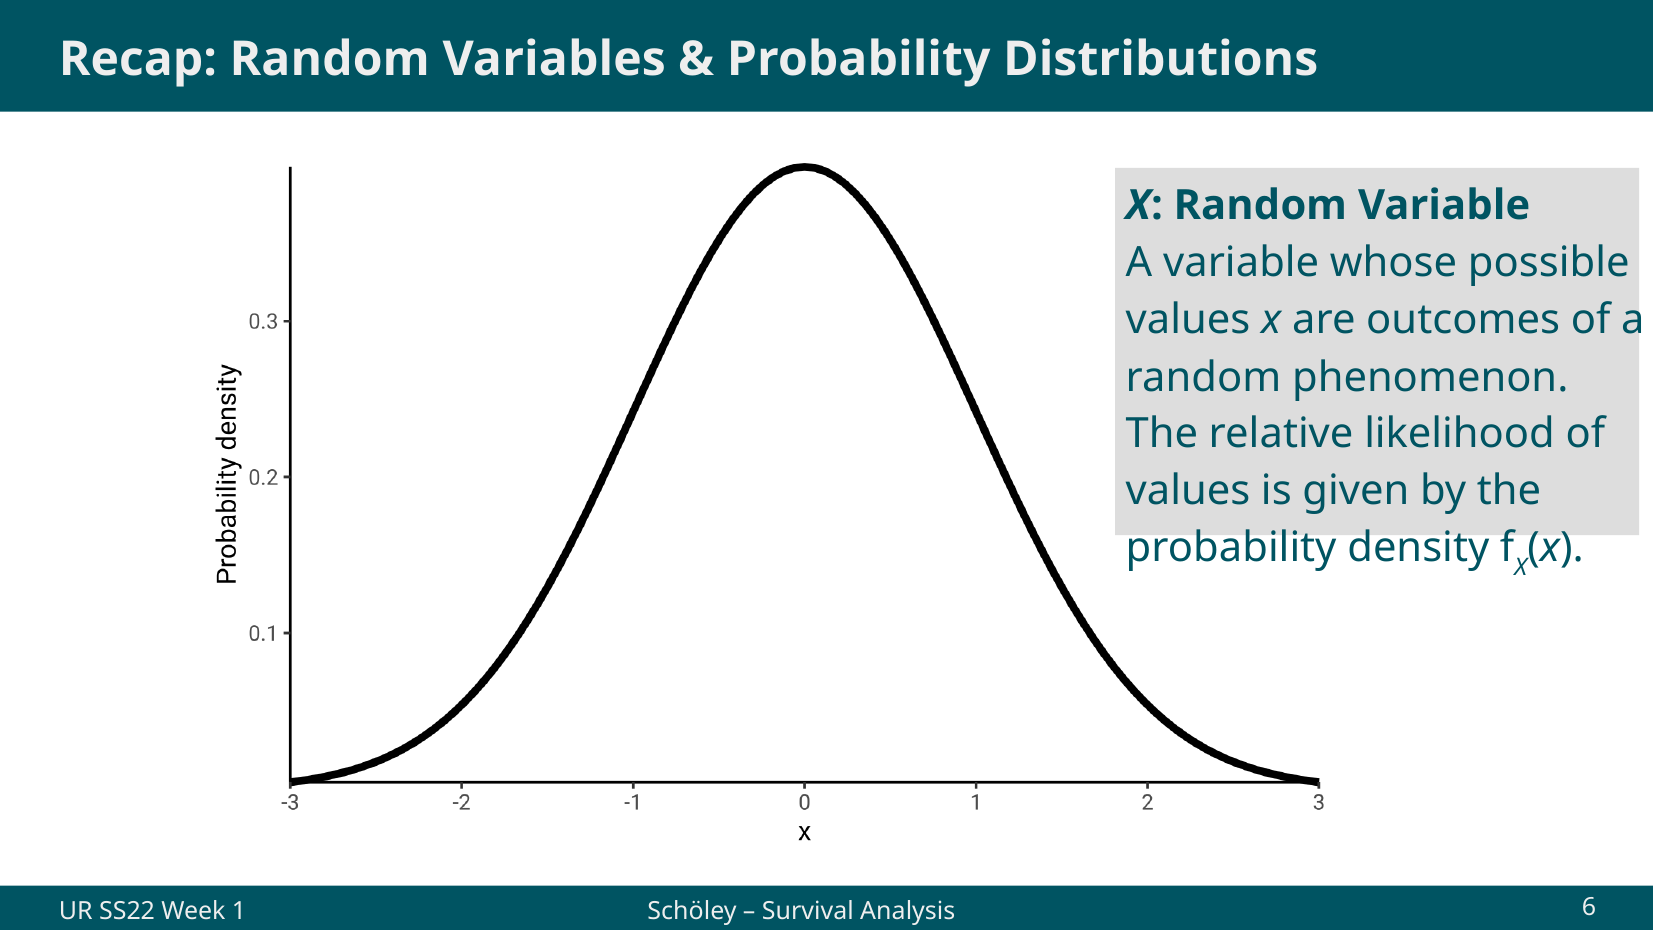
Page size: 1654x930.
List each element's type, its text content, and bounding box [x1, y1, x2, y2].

picture [203, 153, 1332, 859]
title Recap: Random Variables & Probability Distributions [58, 0, 1594, 117]
picture [1200, 541, 1213, 558]
picture [1249, 541, 1262, 558]
text_box X: Random Variable A variable whose possible values x are outcomes of a random phenomenon. The relative likelihood of values is given by the probability density fX(x). [1110, 167, 1649, 536]
